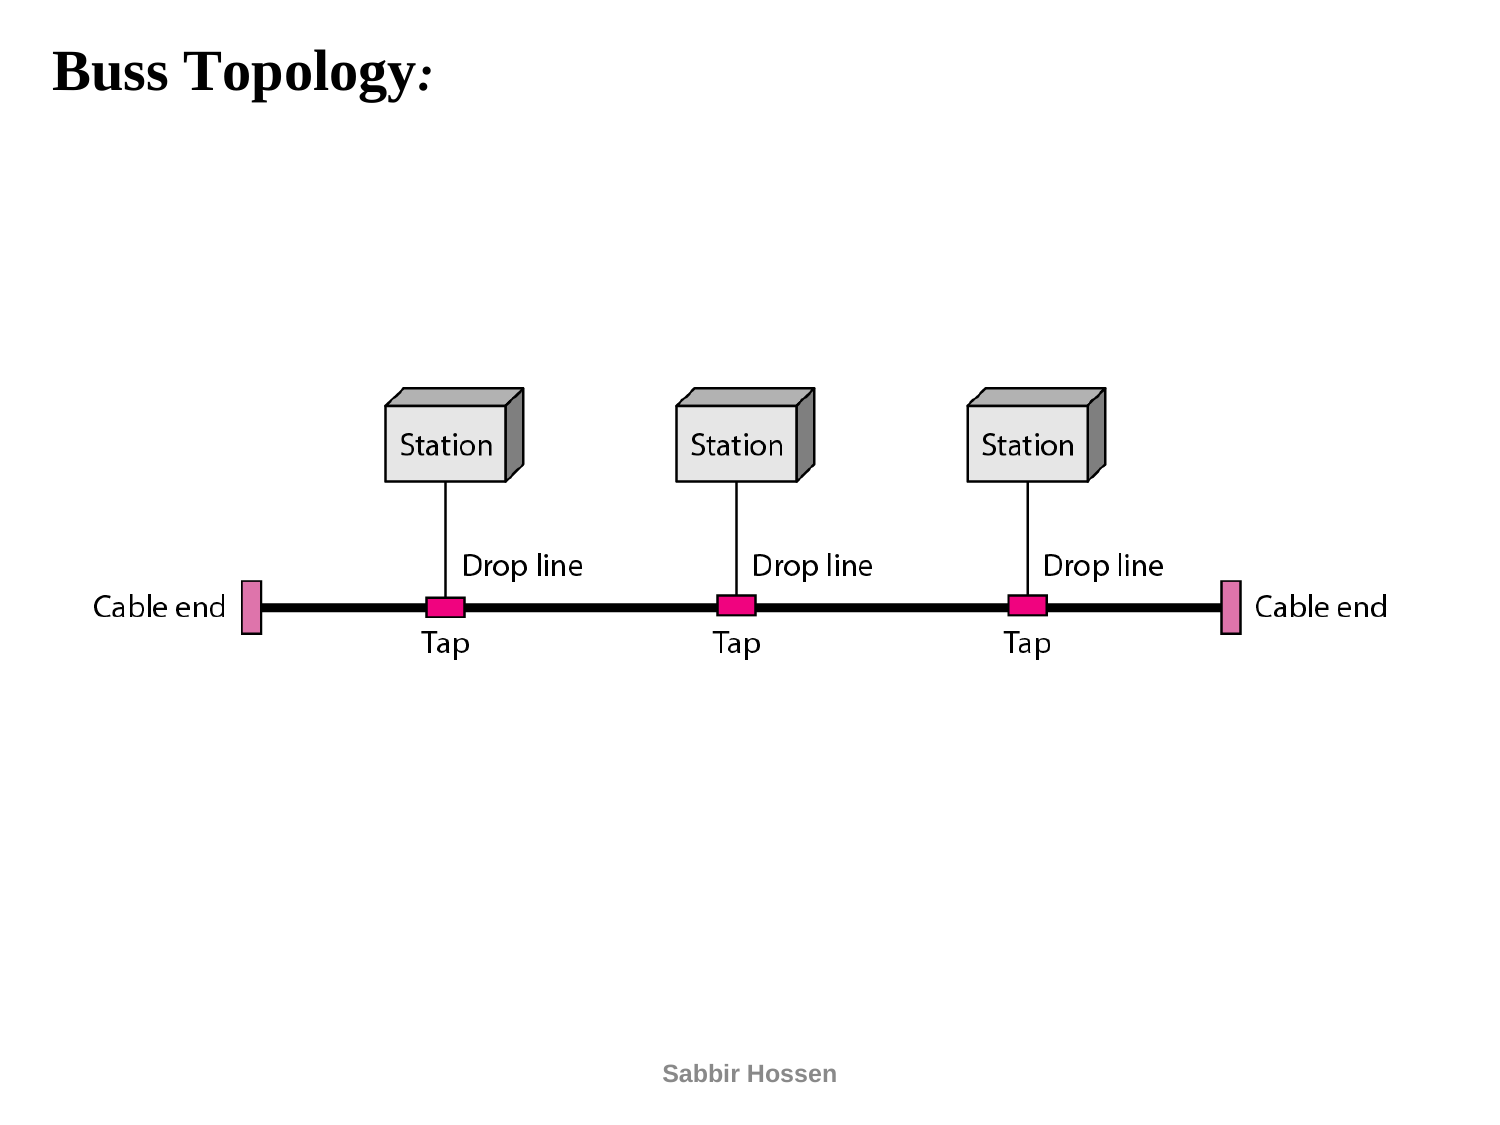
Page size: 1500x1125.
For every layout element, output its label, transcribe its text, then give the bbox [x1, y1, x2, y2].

list Buss Topology: [37, 24, 1476, 1101]
picture [93, 387, 1388, 662]
text_box Sabbir Hossen [496, 1042, 1004, 1103]
